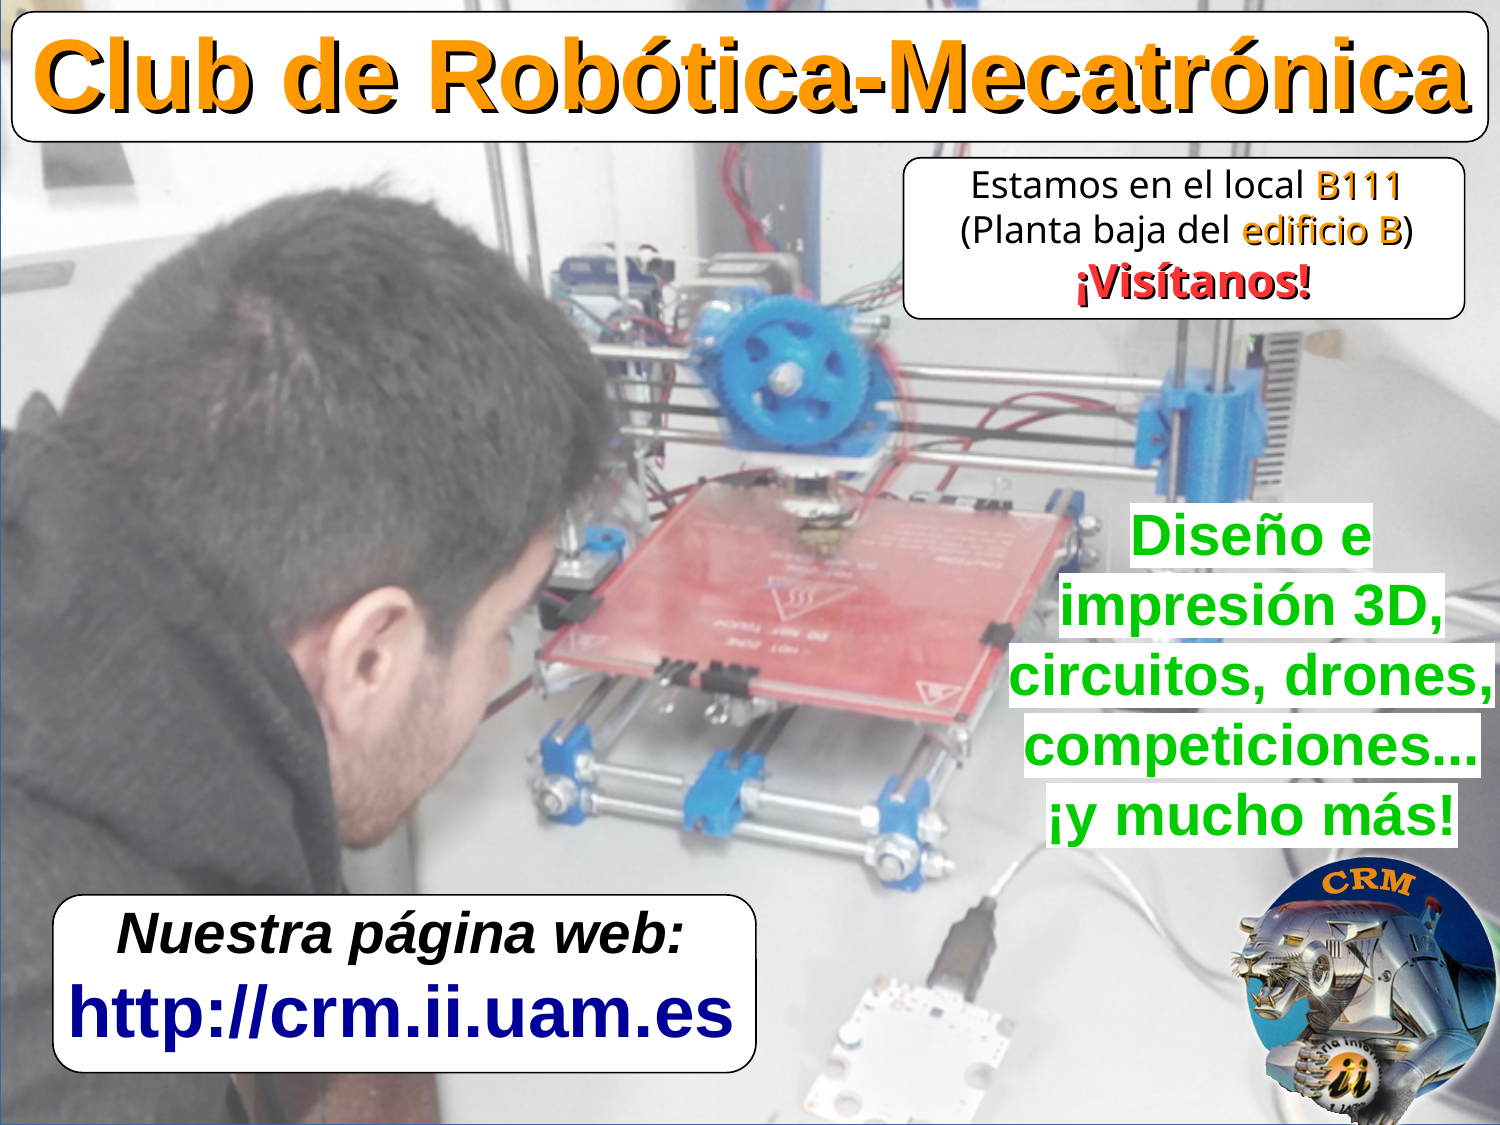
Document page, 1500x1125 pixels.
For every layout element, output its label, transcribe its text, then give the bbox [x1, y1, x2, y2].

text_box [0, 148, 1500, 1125]
text_box Diseño e impresión 3D, circuitos, drones, competiciones... ¡y mucho más! [968, 490, 1500, 916]
picture [1178, 844, 1500, 1125]
text_box Estamos en el local B111 (Planta baja del edificio B) [891, 153, 1483, 304]
text_box Club de Robótica-Mecatrónica [0, 2, 1500, 148]
text_box ¡Visítanos! [927, 304, 1459, 308]
text_box Nuestra página web: http://crm.ii.uam.es [47, 879, 756, 1060]
